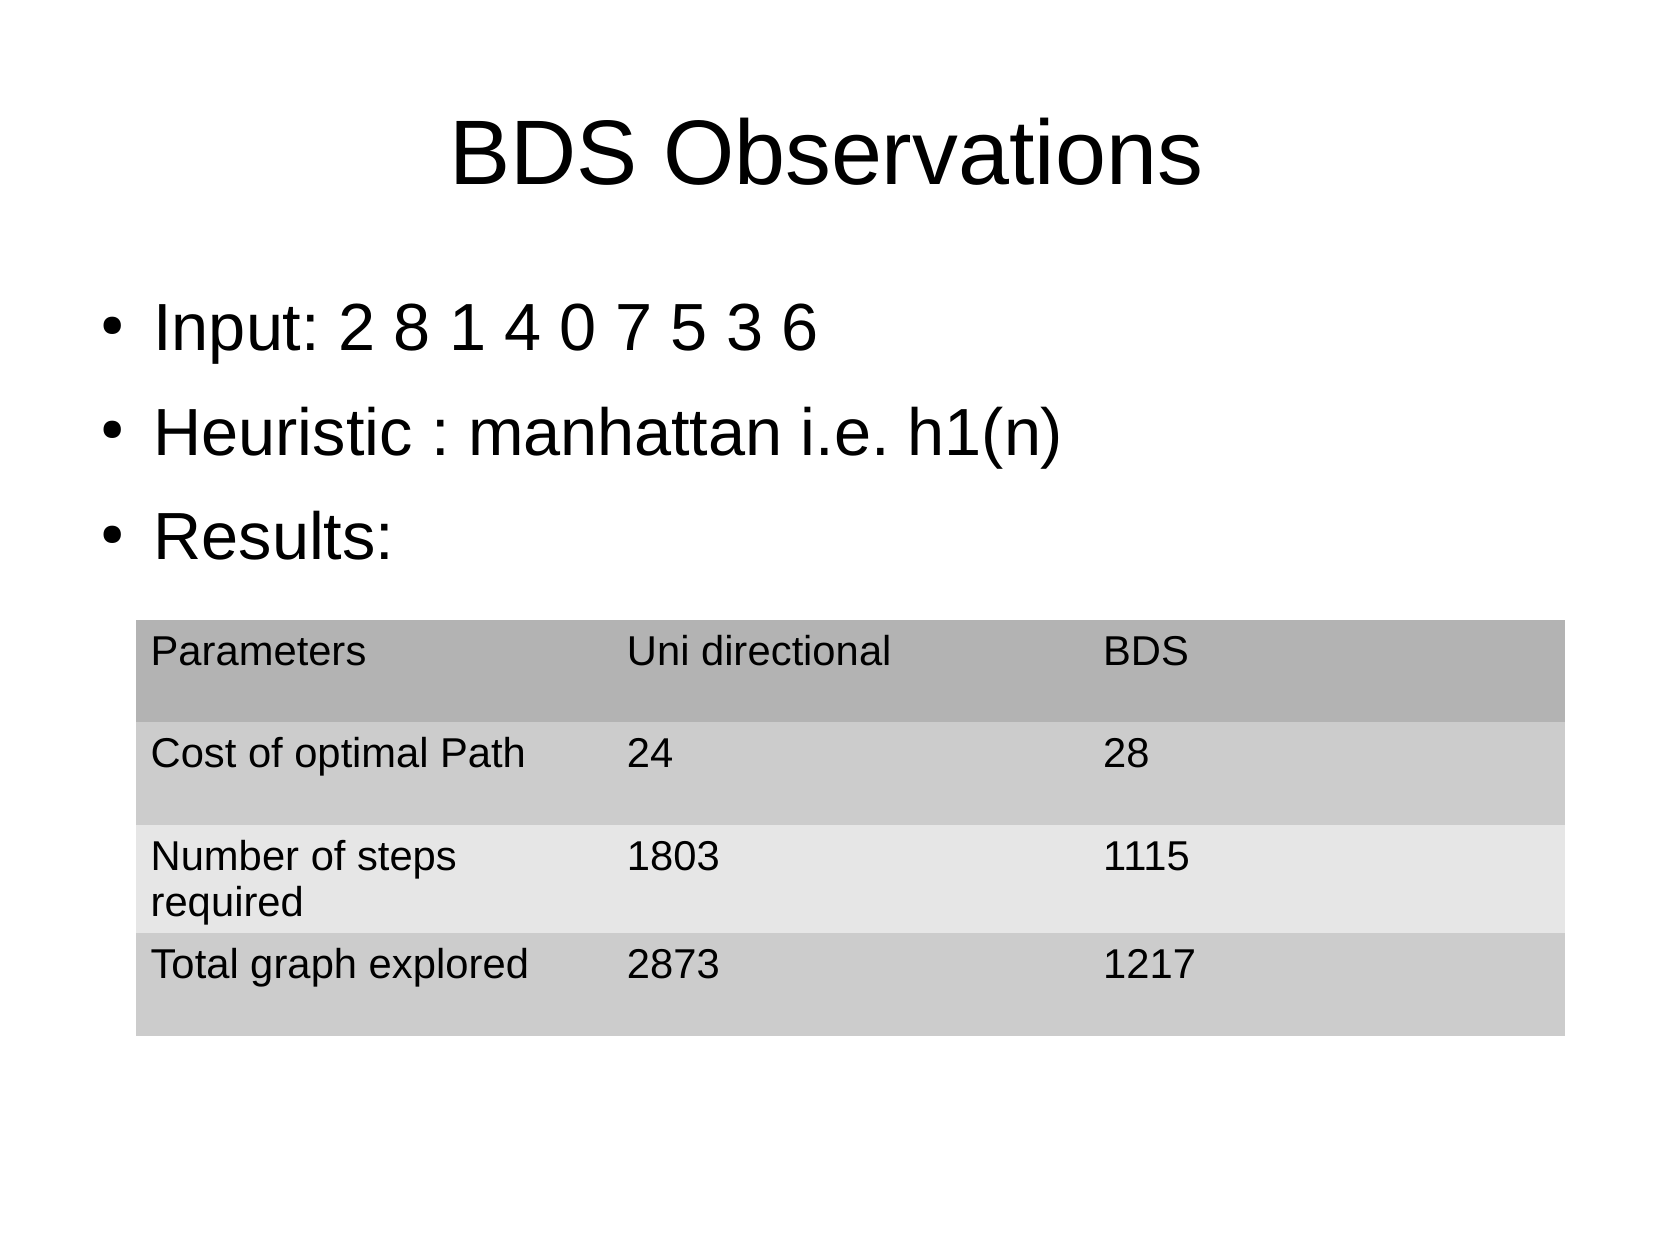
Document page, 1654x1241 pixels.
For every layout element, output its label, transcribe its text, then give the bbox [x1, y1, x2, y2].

table_header Parameters [136, 620, 612, 722]
list Input: 2 8 1 4 0 7 5 3 6 Heuristic : manhattan i.e. h1(n) Results: [82, 290, 1538, 1010]
table_cell 2873 [612, 933, 1088, 1036]
table_header Uni directional [612, 620, 1088, 722]
table_header BDS [1088, 620, 1565, 722]
table_cell 28 [1088, 722, 1565, 825]
title BDS Observations [82, 49, 1571, 257]
table_cell 1217 [1088, 933, 1565, 1036]
table_cell Number of steps required [136, 825, 612, 933]
table_cell 24 [612, 722, 1088, 825]
table_cell 1115 [1088, 825, 1565, 933]
table_cell Cost of optimal Path [136, 722, 612, 825]
table_cell 1803 [612, 825, 1088, 933]
table_cell Total graph explored [136, 933, 612, 1036]
